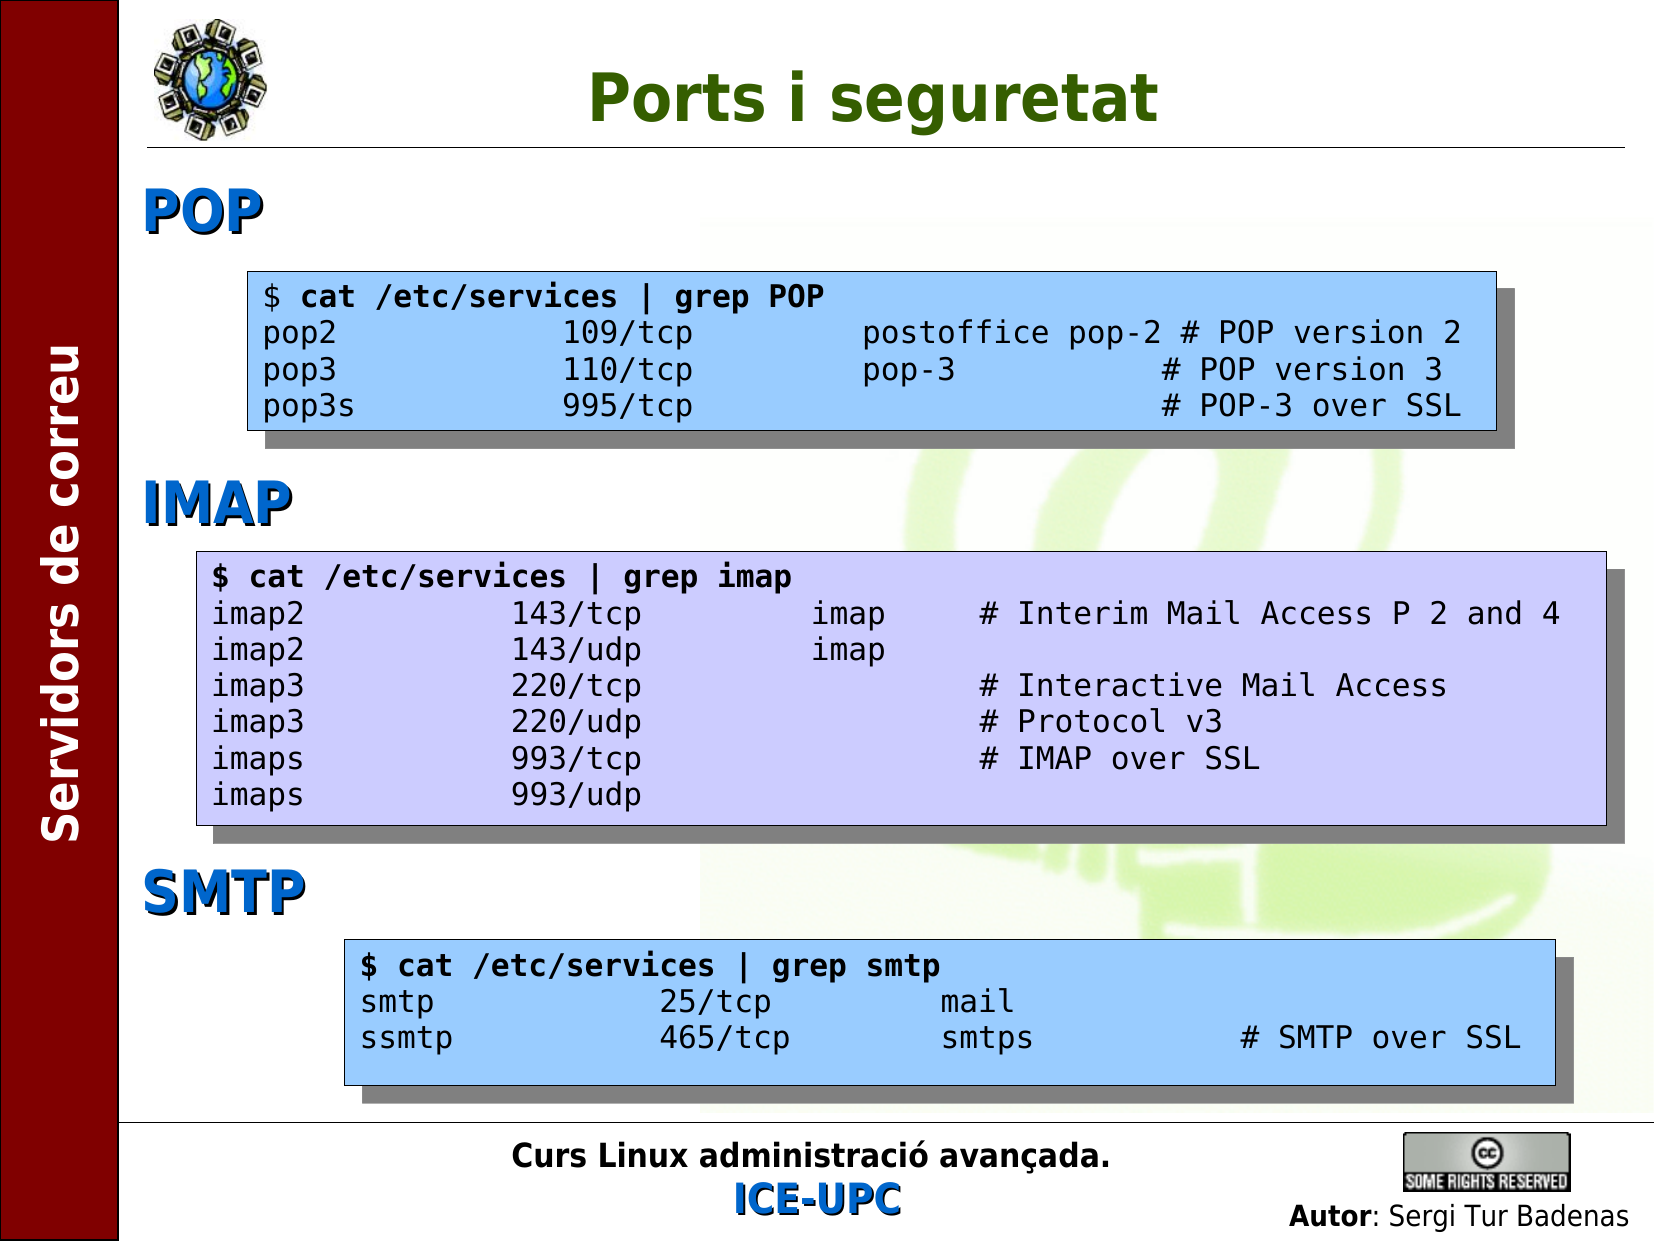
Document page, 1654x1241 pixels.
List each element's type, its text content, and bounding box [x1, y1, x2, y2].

picture [700, 217, 1654, 1113]
title Ports i seguretat [129, 49, 1619, 148]
text_box $ cat /etc/services | grep POP pop2 109/tcp postoffice pop-2 # POP version 2 pop3 110/tcp pop-3 # POP version 3 pop3s 995/tcp # POP-3 over SSL [247, 271, 1497, 431]
text_box $ cat /etc/services | grep imap imap2 143/tcp imap # Interim Mail Access P 2 and 4 imap2 143/udp imap imap3 220/tcp # Interactive Mail Access imap3 220/udp # Protocol v3 imaps 993/tcp # IMAP over SSL imaps 993/udp [196, 551, 1607, 826]
list POP IMAP SMTP [141, 177, 1630, 1013]
text_box $ cat /etc/services | grep smtp smtp 25/tcp mail ssmtp 465/tcp smtps # SMTP over SSL [344, 939, 1556, 1086]
picture [154, 19, 268, 49]
picture [1403, 1132, 1571, 1192]
